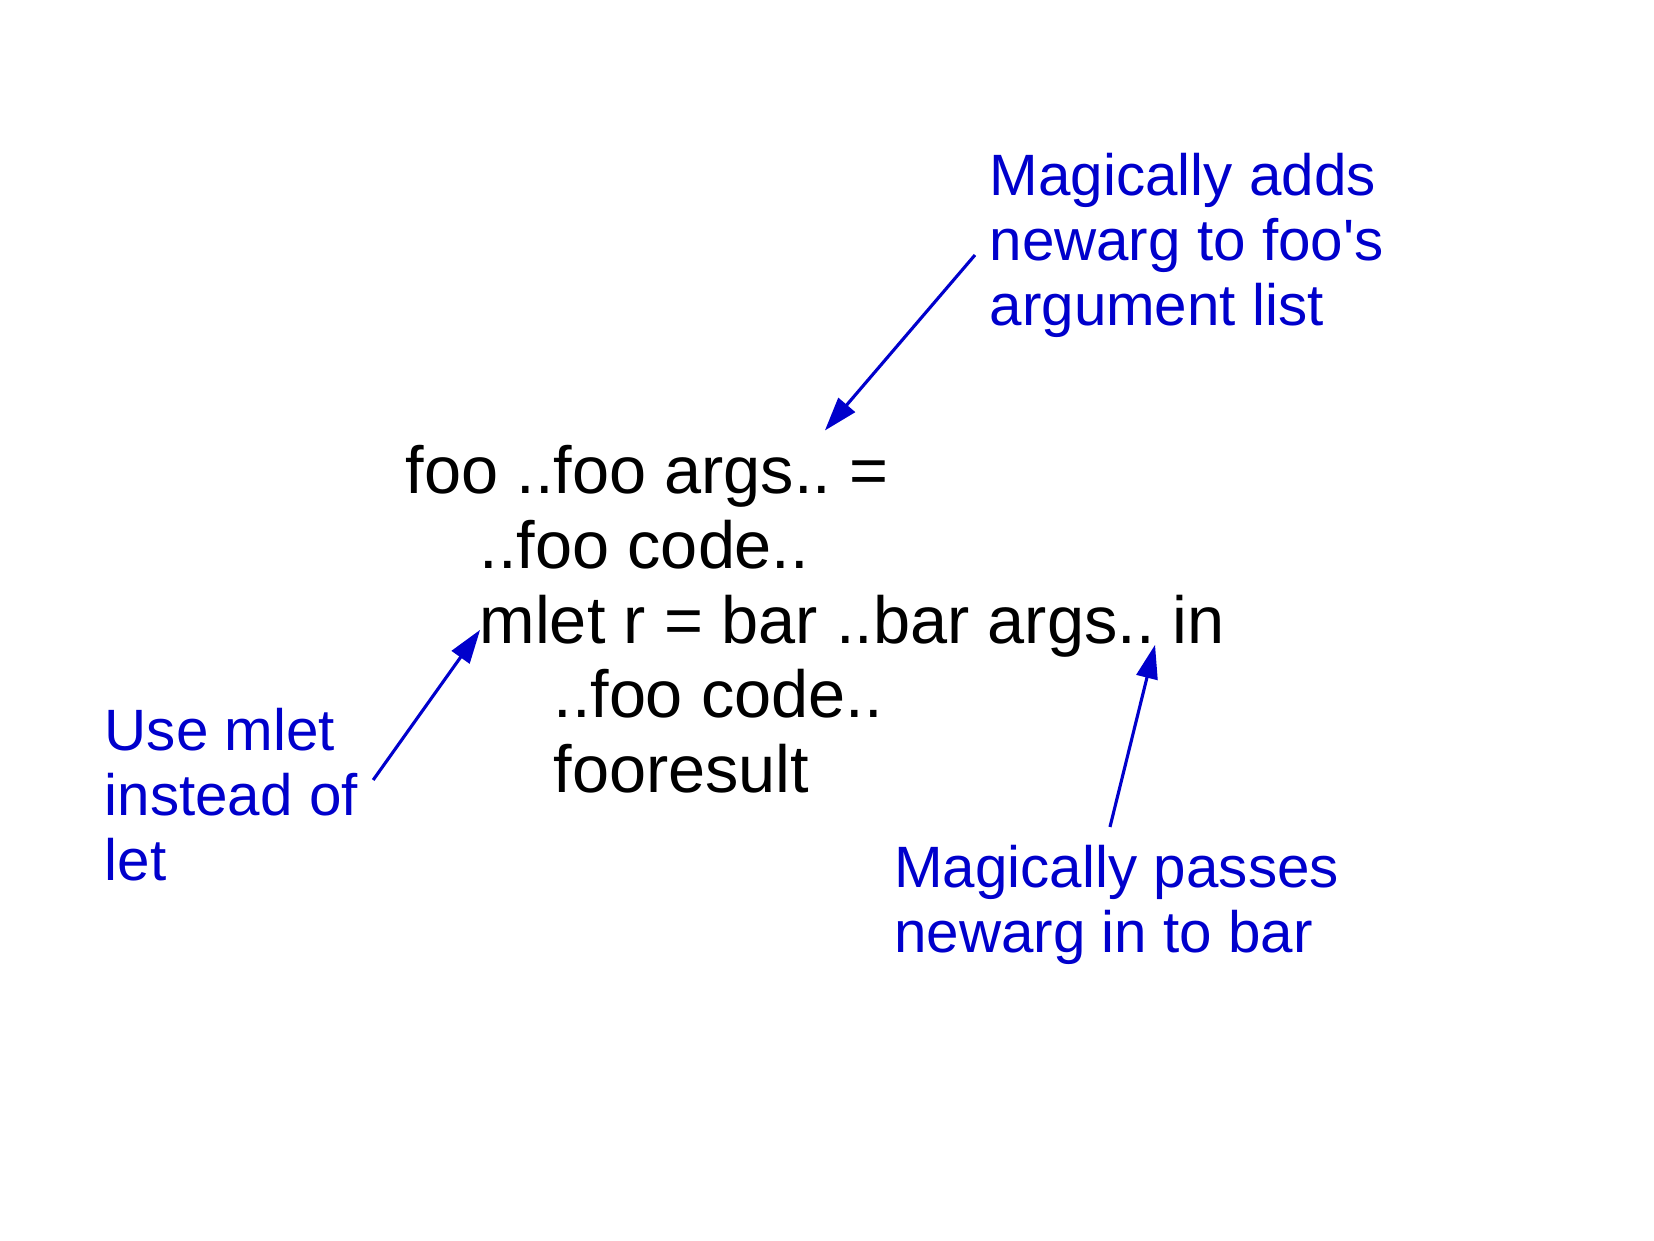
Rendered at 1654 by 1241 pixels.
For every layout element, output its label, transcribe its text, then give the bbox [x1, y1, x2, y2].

text_box Magically passes newarg in to bar [879, 826, 1355, 973]
subtitle foo ..foo args.. = ..foo code.. mlet r = bar ..bar args.. in ..foo code.. fooresult [405, 430, 1248, 810]
text_box Magically adds newarg to foo's argument list [975, 135, 1399, 346]
text_box Use mlet instead of let [90, 690, 374, 901]
